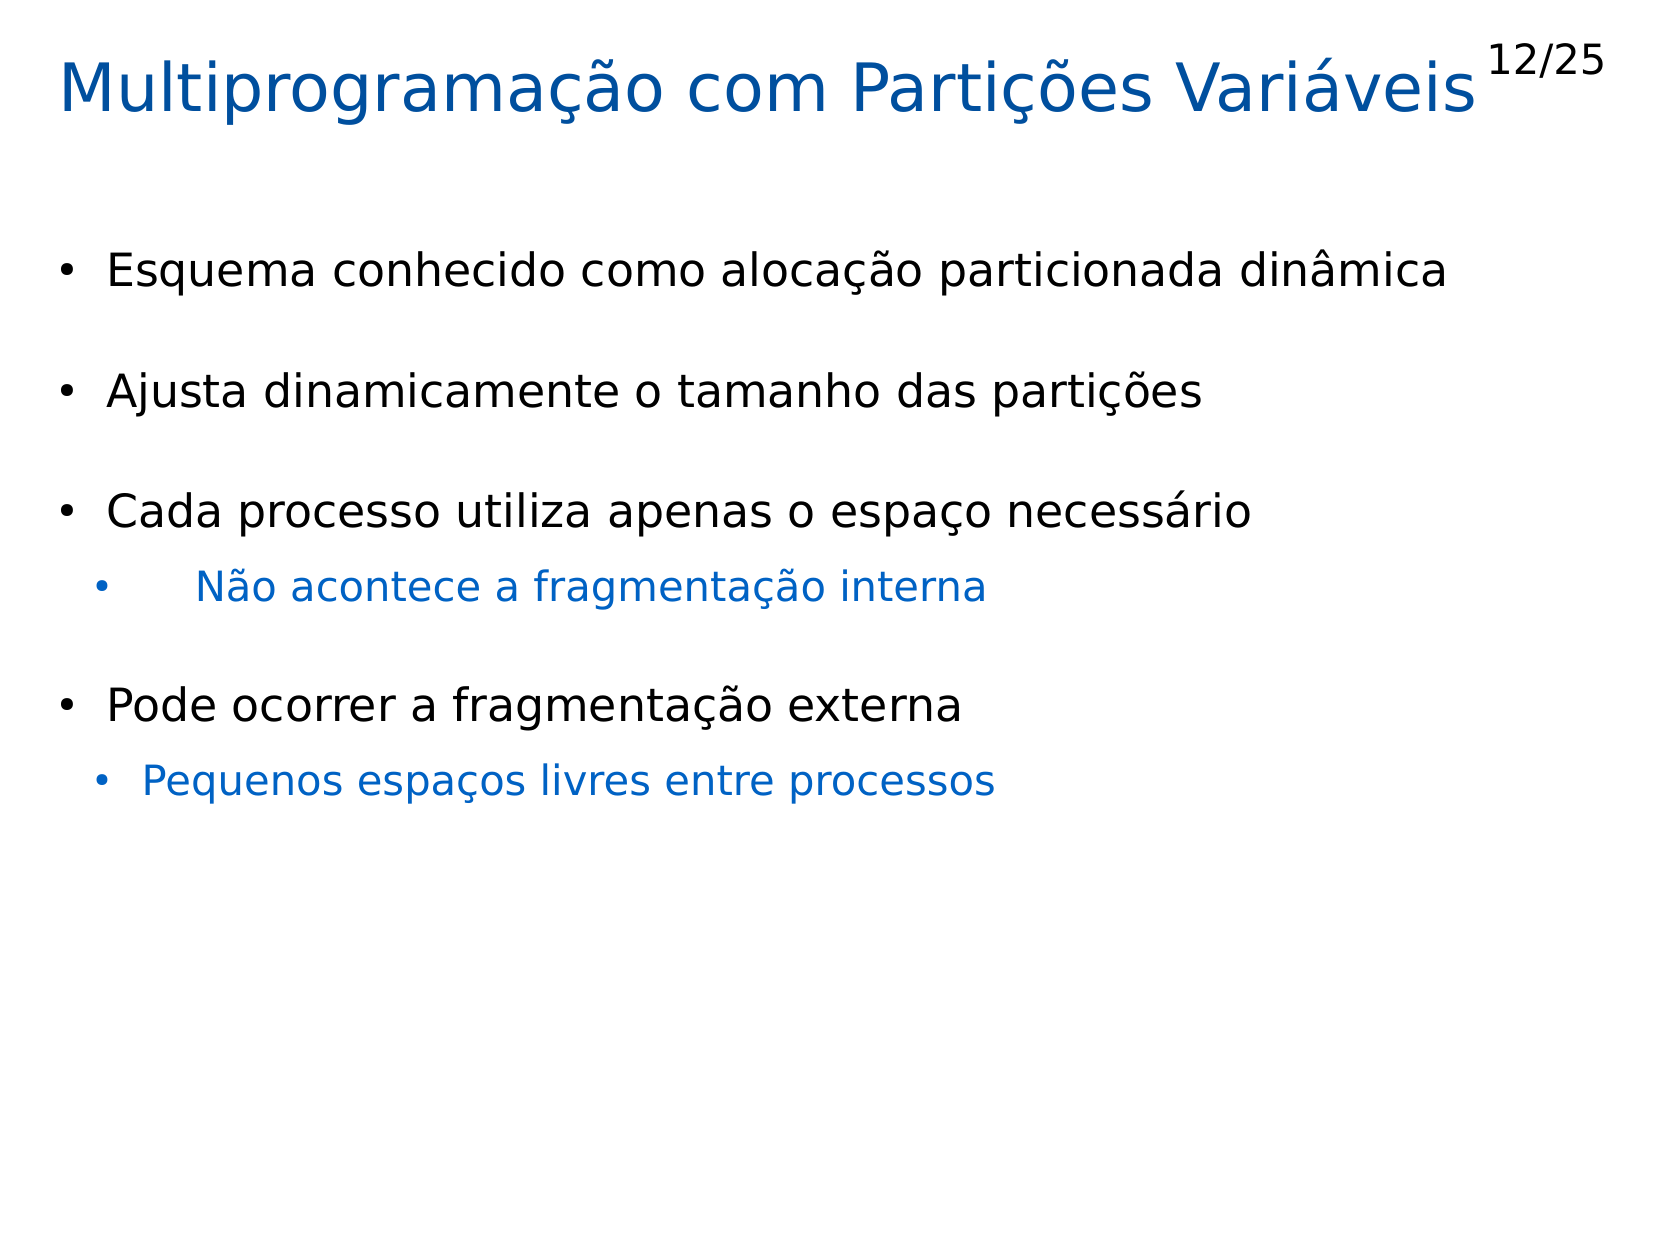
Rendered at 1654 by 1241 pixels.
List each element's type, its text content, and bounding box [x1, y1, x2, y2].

list Esquema conhecido como alocação particionada dinâmica Ajusta dinamicamente o tamanho das partições Cada processo utiliza apenas o espaço necessário Não acontece a fragmentação interna Pode ocorrer a fragmentação externa Pequenos espaços livres entre processos [59, 236, 1595, 1211]
title Multiprogramação com Partições Variáveis [59, 29, 1506, 148]
